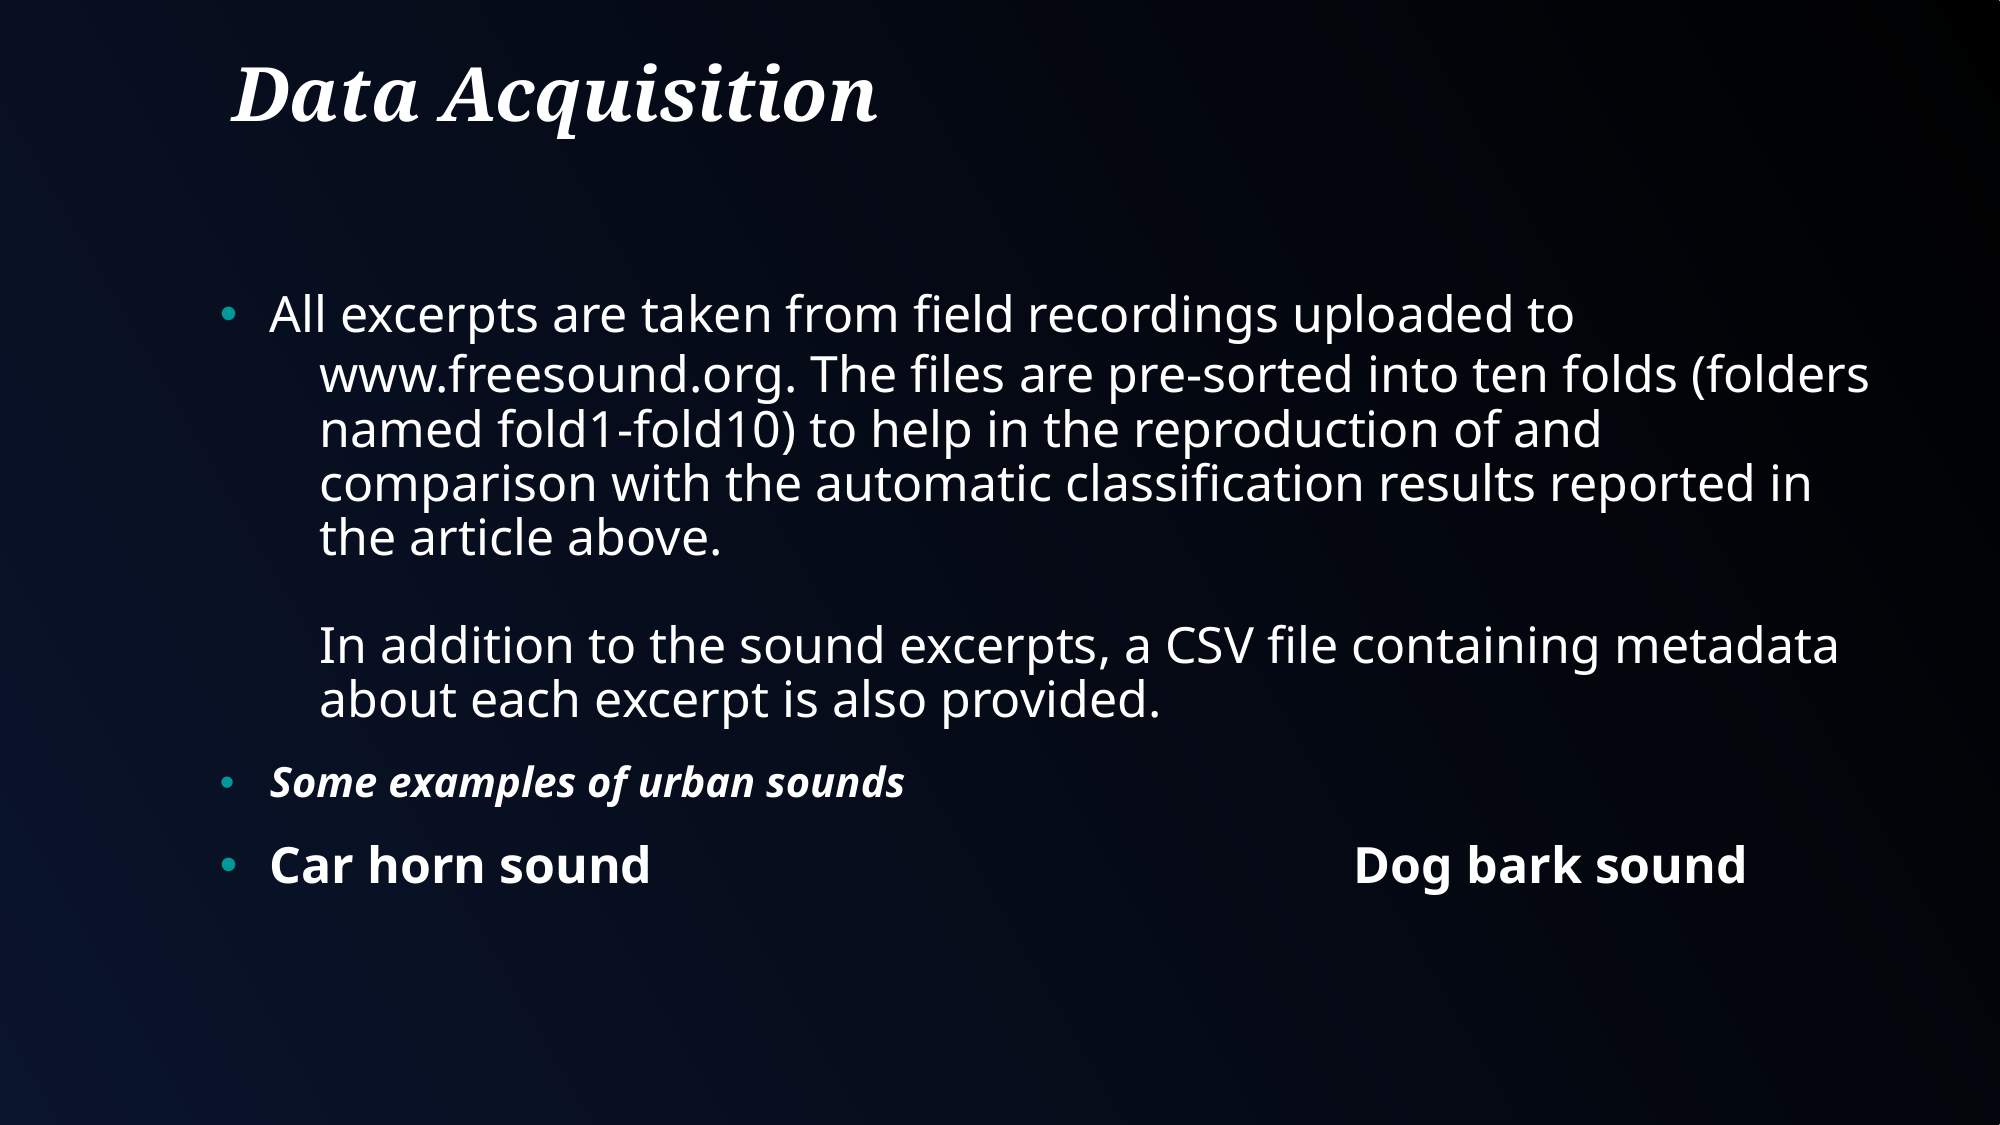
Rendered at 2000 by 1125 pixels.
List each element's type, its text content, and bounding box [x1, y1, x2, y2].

picture [1489, 863, 1590, 964]
title Data Acquisition [212, 36, 1912, 238]
picture [345, 851, 446, 952]
list All excerpts are taken from field recordings uploaded to www.freesound.org. The files are pre-sorted into ten folds (folders named fold1-fold10) to help in the reproduction of and comparison with the automatic classification results reported in the article above. In addition to the sound excerpts, a CSV file containing metadata about each excerpt is also provided. Some examples of urban sounds Car horn sound Dog bark sound [199, 279, 1900, 1012]
